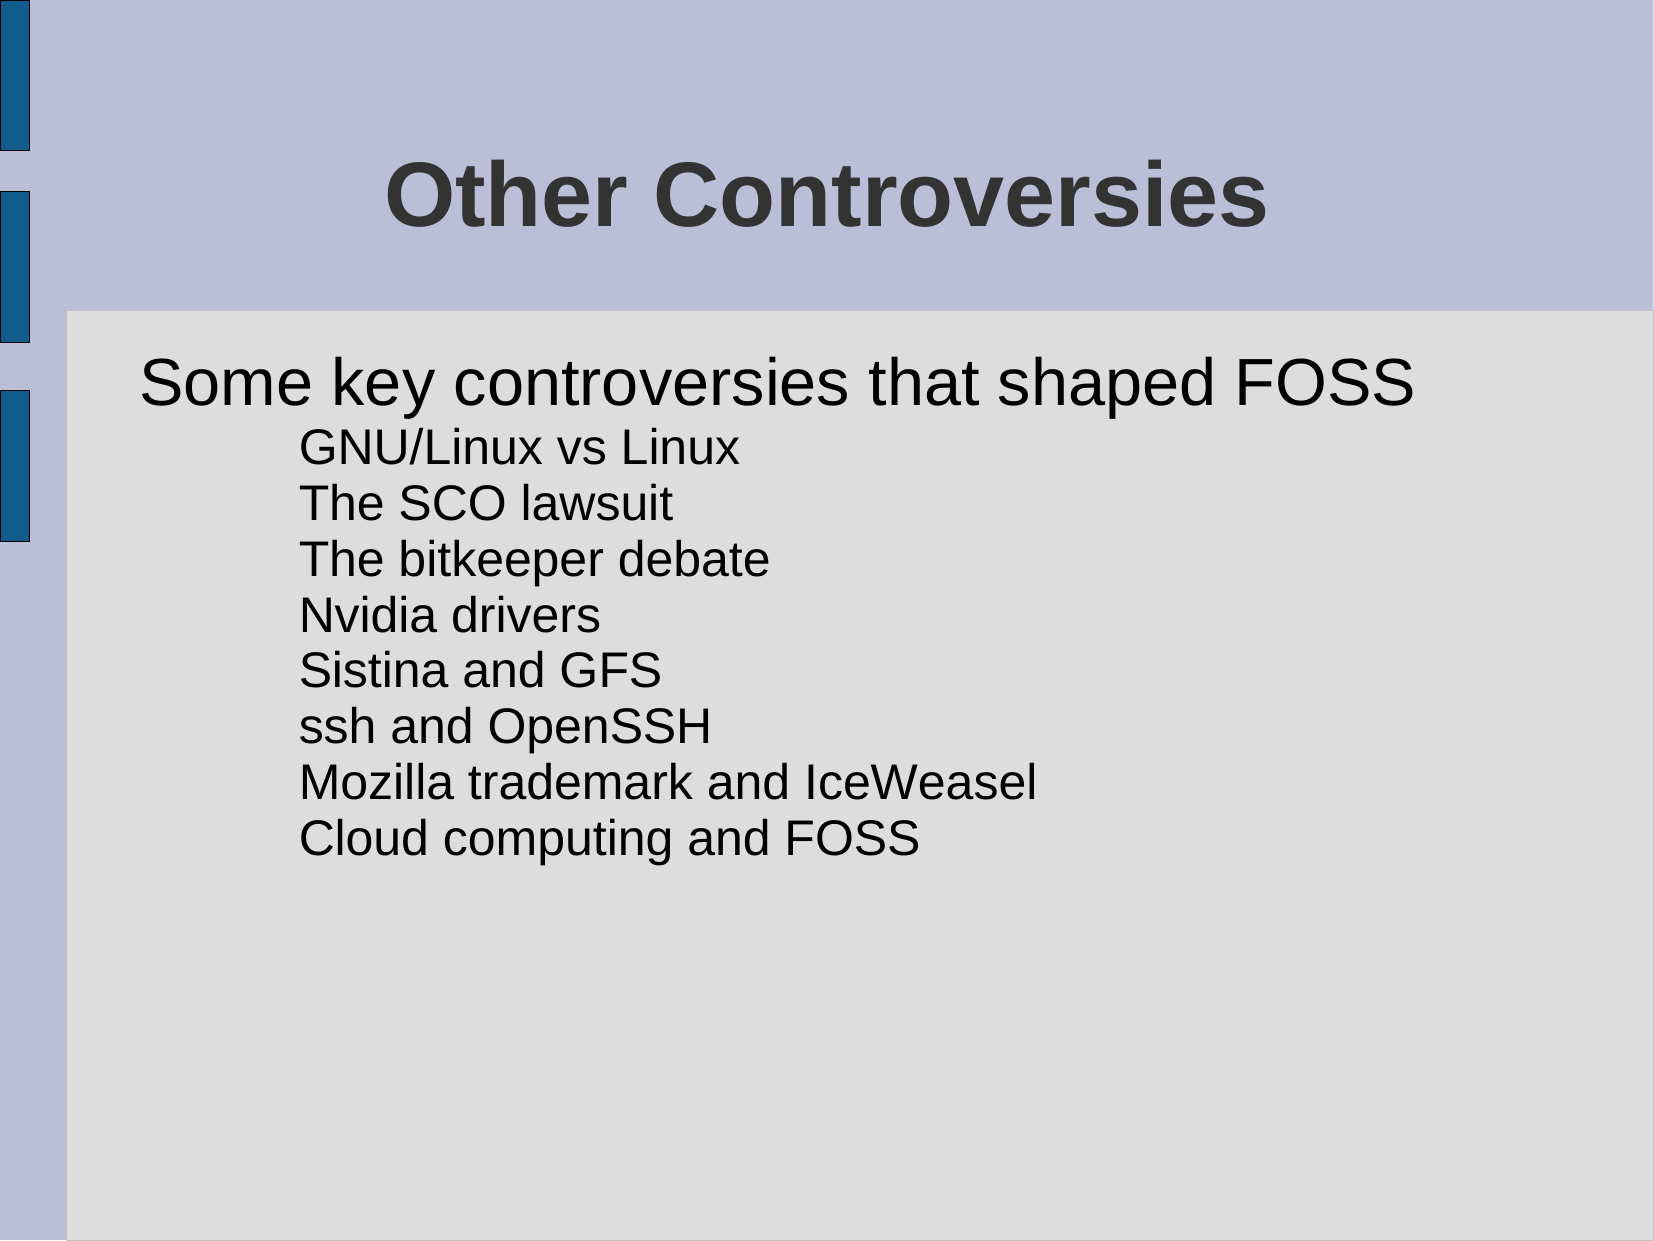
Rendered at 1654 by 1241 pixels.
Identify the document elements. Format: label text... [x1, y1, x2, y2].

list Some key controversies that shaped FOSS GNU/Linux vs Linux The SCO lawsuit The bitkeeper debate Nvidia drivers Sistina and GFS ssh and OpenSSH Mozilla trademark and IceWeasel Cloud computing and FOSS [121, 344, 1534, 1112]
title Other Controversies [121, 98, 1534, 291]
